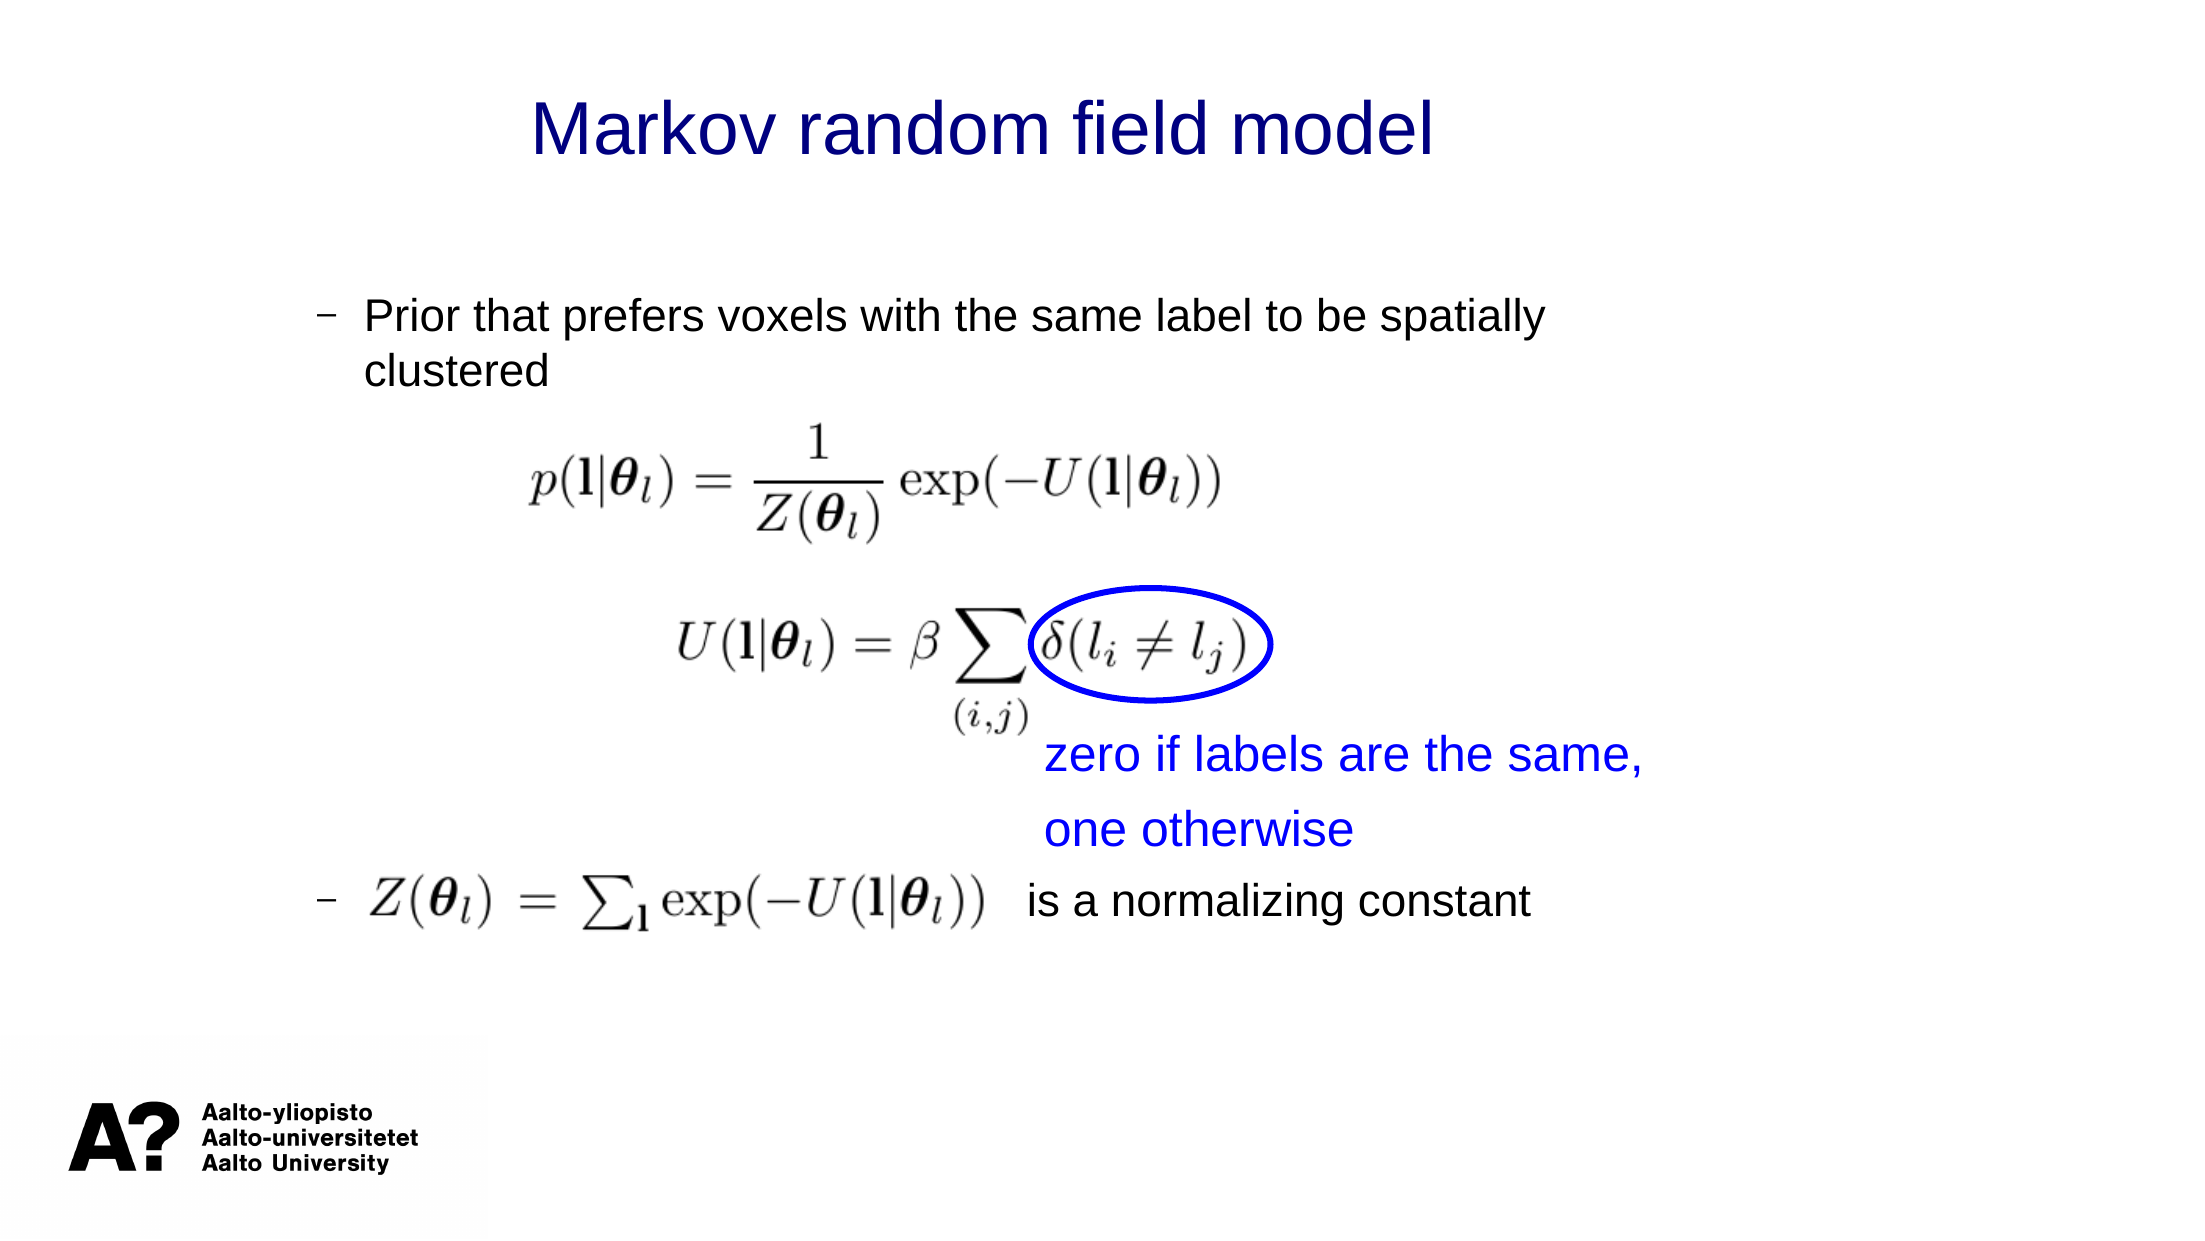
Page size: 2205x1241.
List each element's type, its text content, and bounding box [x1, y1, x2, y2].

picture [1034, 592, 1250, 697]
picture [0, 1035, 488, 1239]
picture [1196, 588, 1250, 608]
title Markov random field model [326, 65, 1640, 179]
list Prior that prefers voxels with the same label to be spatially clustered [227, 278, 1653, 450]
picture [668, 588, 1250, 739]
picture [518, 412, 1223, 549]
text_box zero if labels are the same, one otherwise [1029, 714, 1834, 914]
list is a normalizing constant [227, 862, 1653, 1035]
